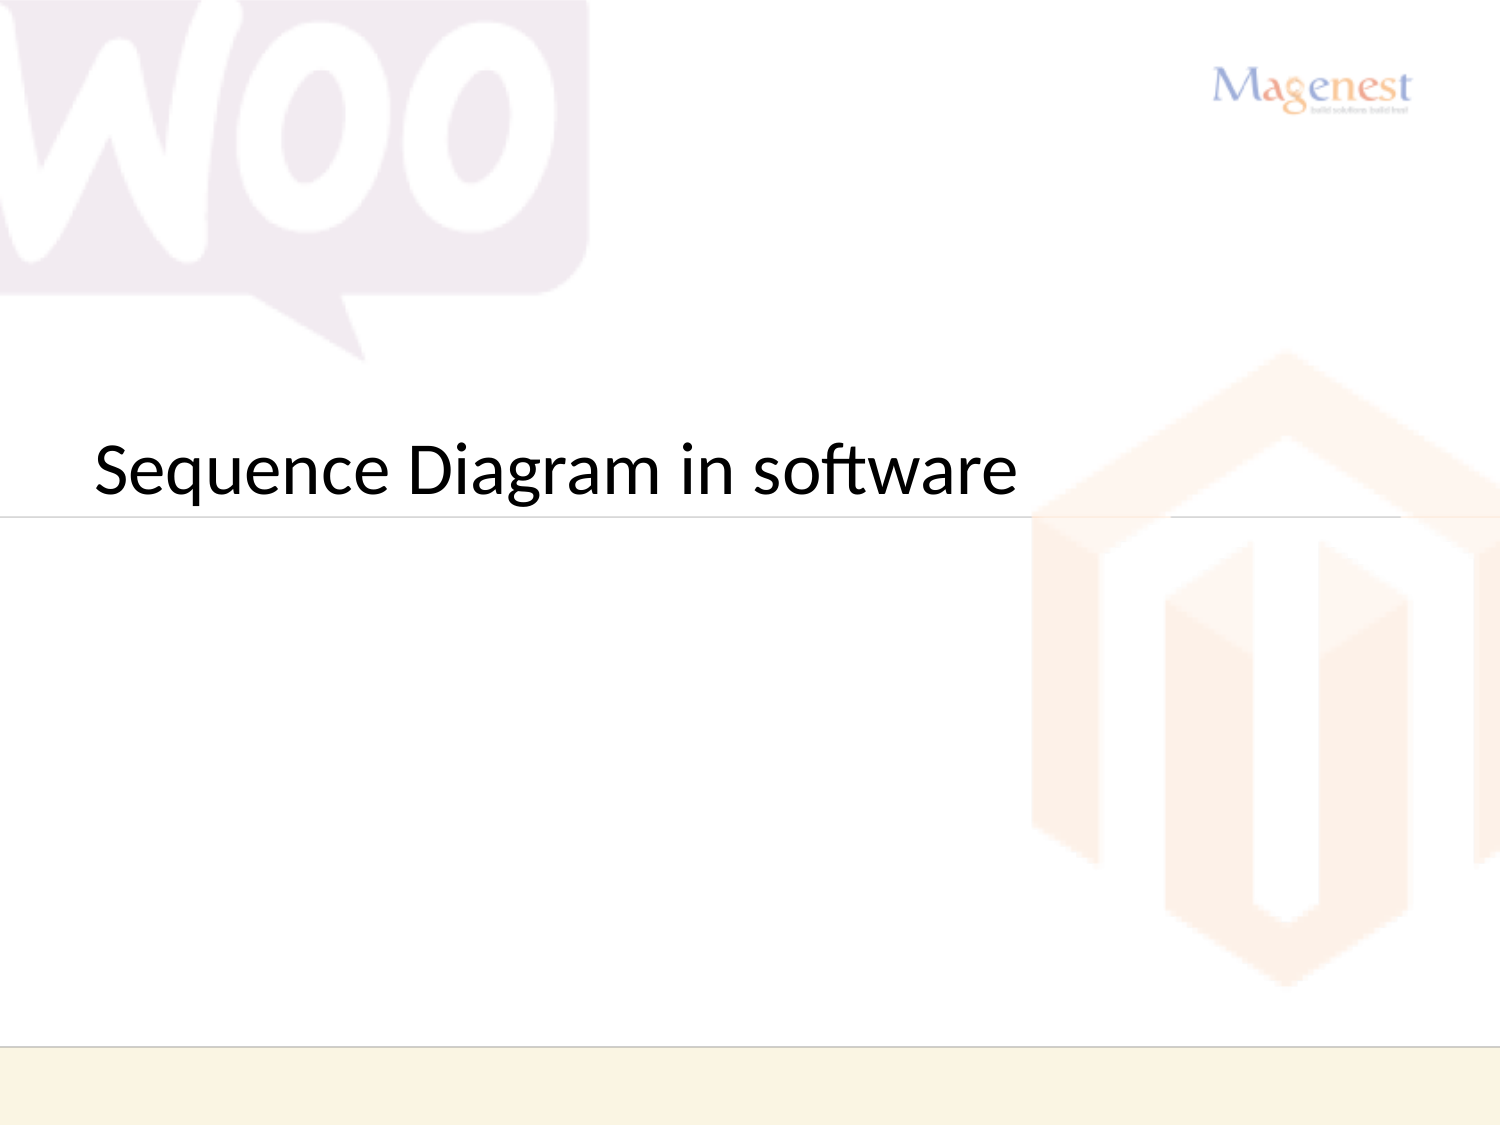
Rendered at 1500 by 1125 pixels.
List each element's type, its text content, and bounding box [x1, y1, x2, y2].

text_box Sequence Diagram in software [62, 412, 1388, 608]
picture [0, 0, 1500, 1125]
